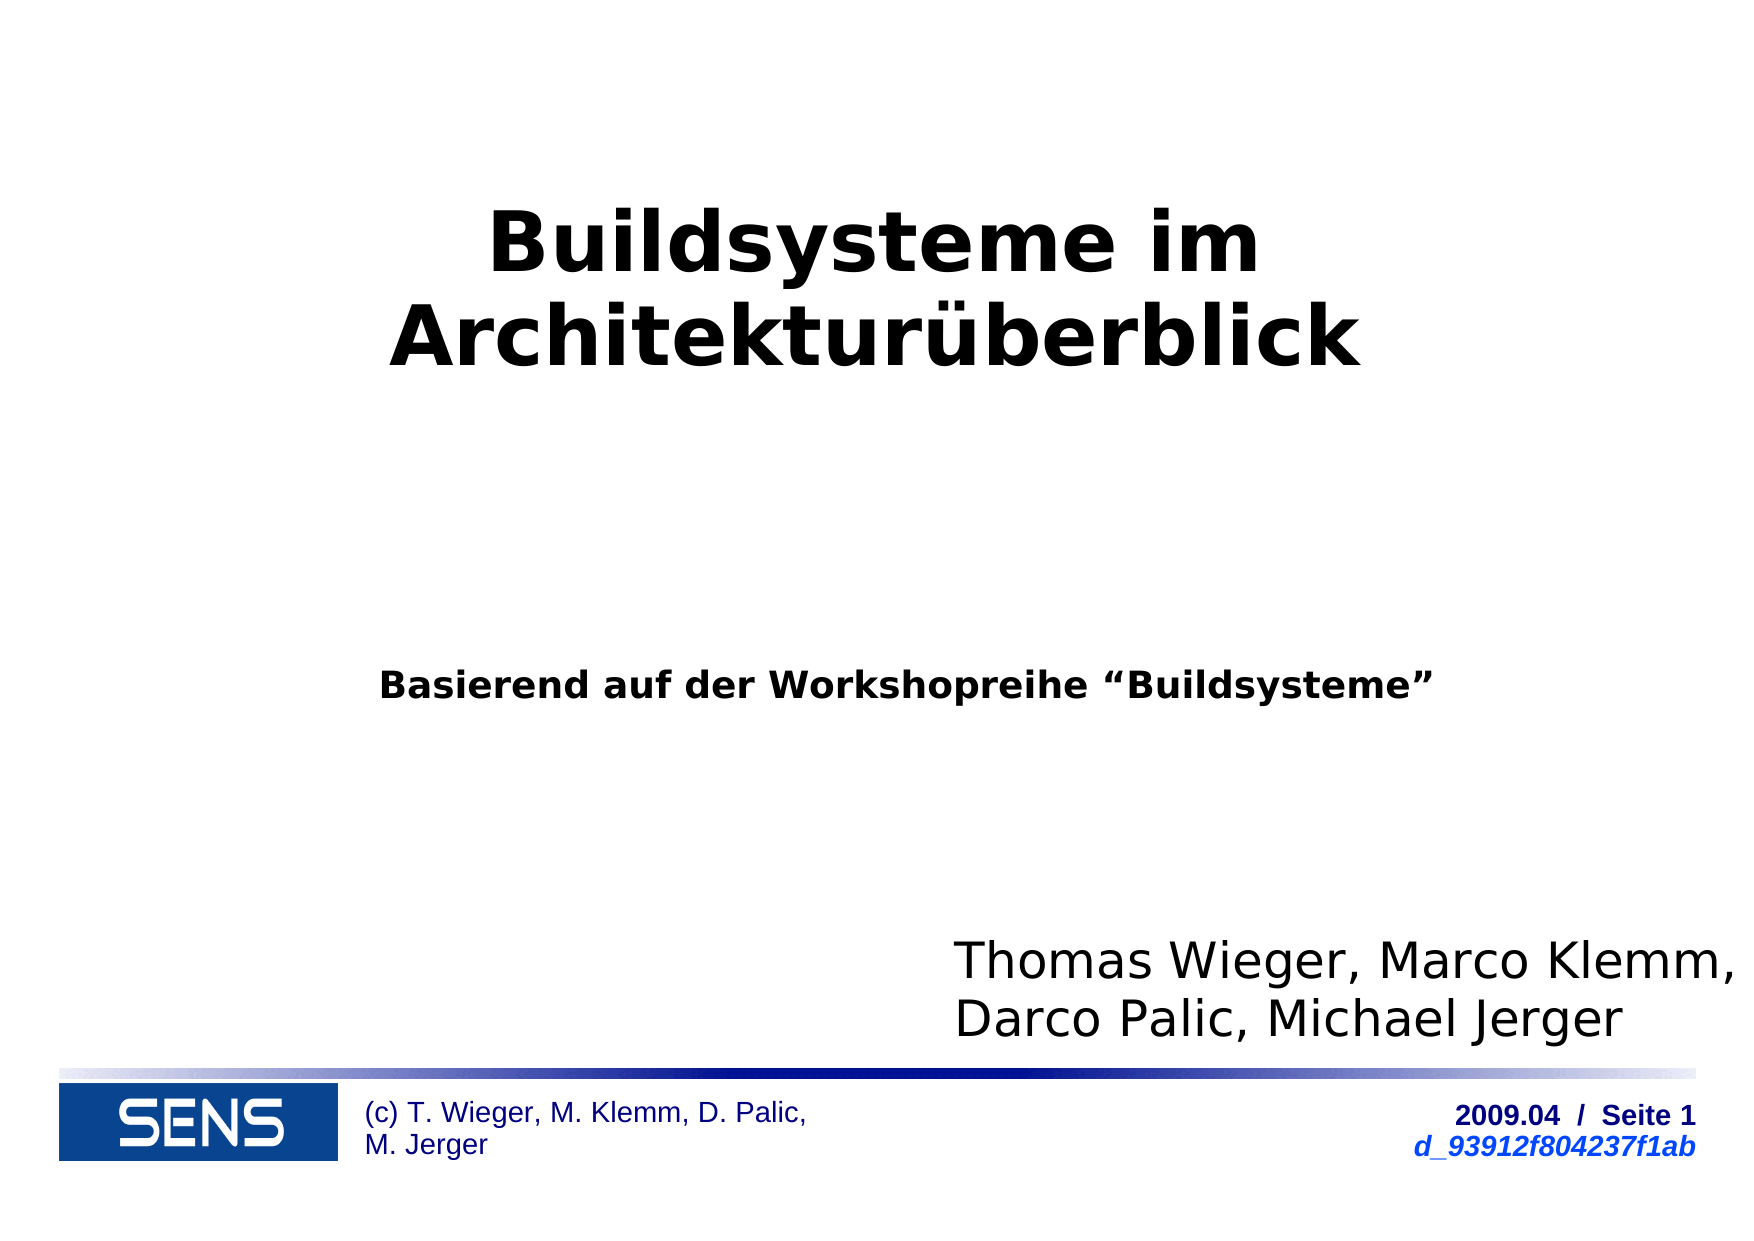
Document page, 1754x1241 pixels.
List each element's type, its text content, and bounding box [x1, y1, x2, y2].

text_box Thomas Wieger, Marco Klemm, Darco Palic, Michael Jerger [954, 931, 1754, 1049]
text_box Buildsysteme im Architekturüberblick [389, 196, 1361, 545]
text_box [39, 31, 1717, 287]
picture [59, 1068, 1696, 1079]
picture [59, 1083, 338, 1161]
text_box Basierend auf der Workshopreihe “Buildsysteme” [378, 664, 1437, 707]
